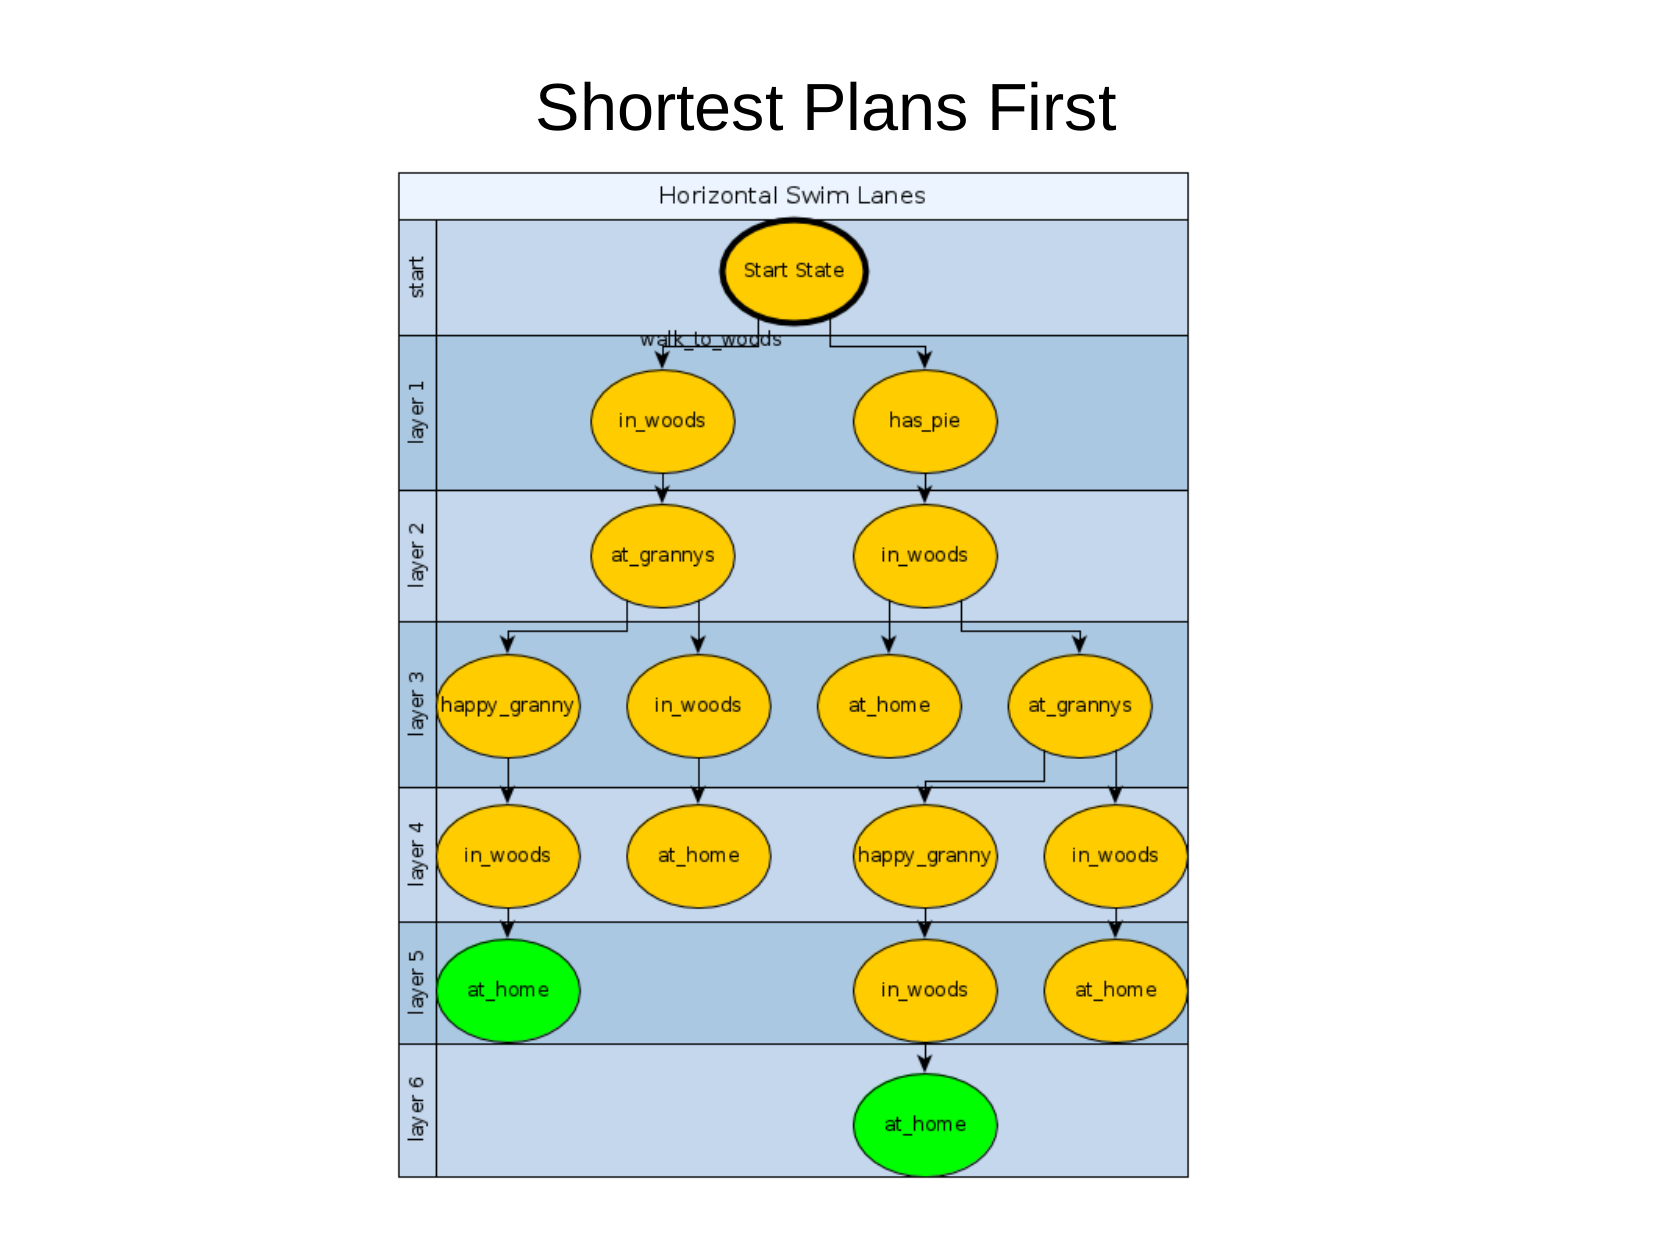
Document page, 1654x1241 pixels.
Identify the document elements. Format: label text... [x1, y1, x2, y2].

title Shortest Plans First [82, 49, 1571, 166]
picture [375, 149, 1211, 1200]
